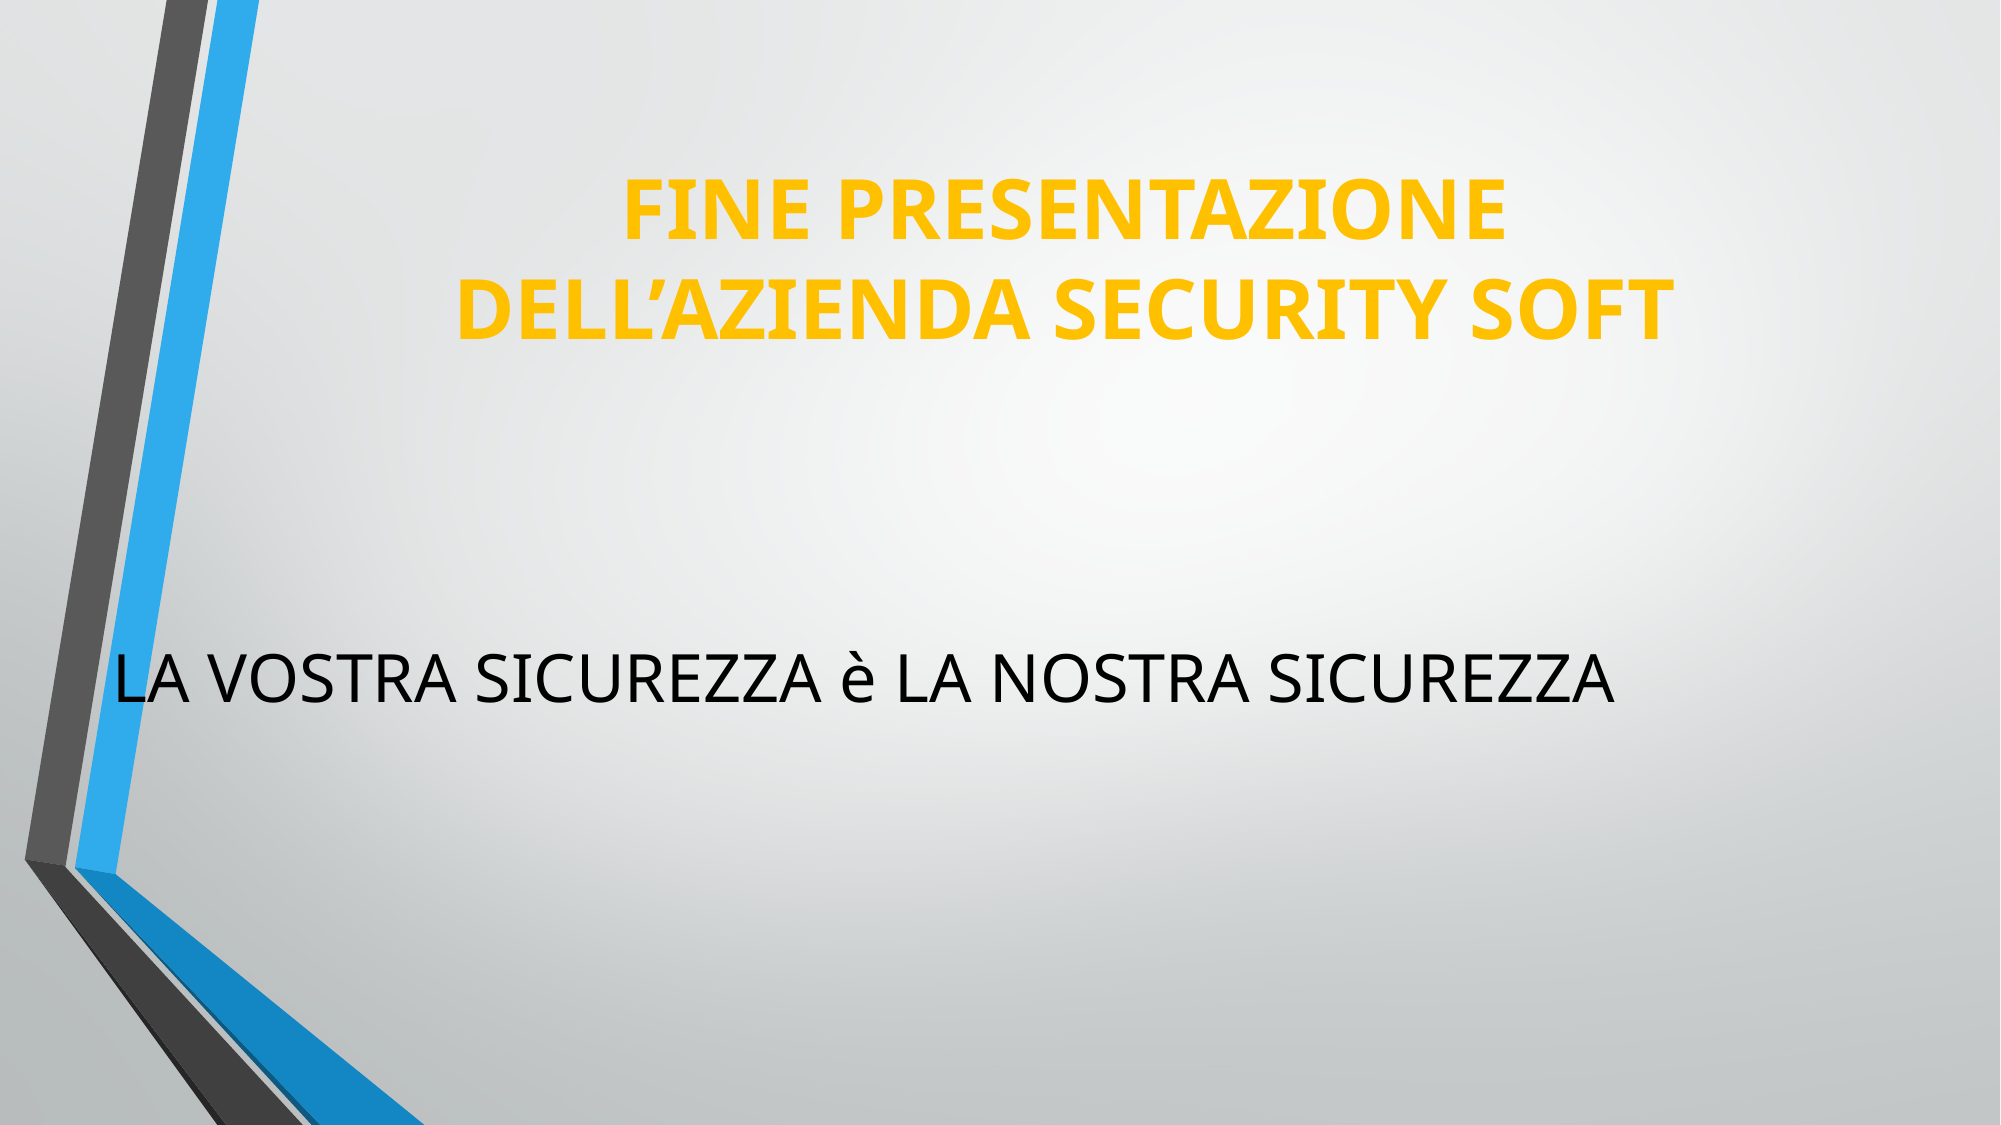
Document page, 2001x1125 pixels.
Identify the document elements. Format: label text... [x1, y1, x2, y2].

list LA VOSTRA SICUREZZA è LA NOSTRA SICUREZZA [97, 419, 1974, 933]
title FINE PRESENTAZIONE DELL’AZIENDA SECURITY SOFT [243, 112, 1887, 400]
